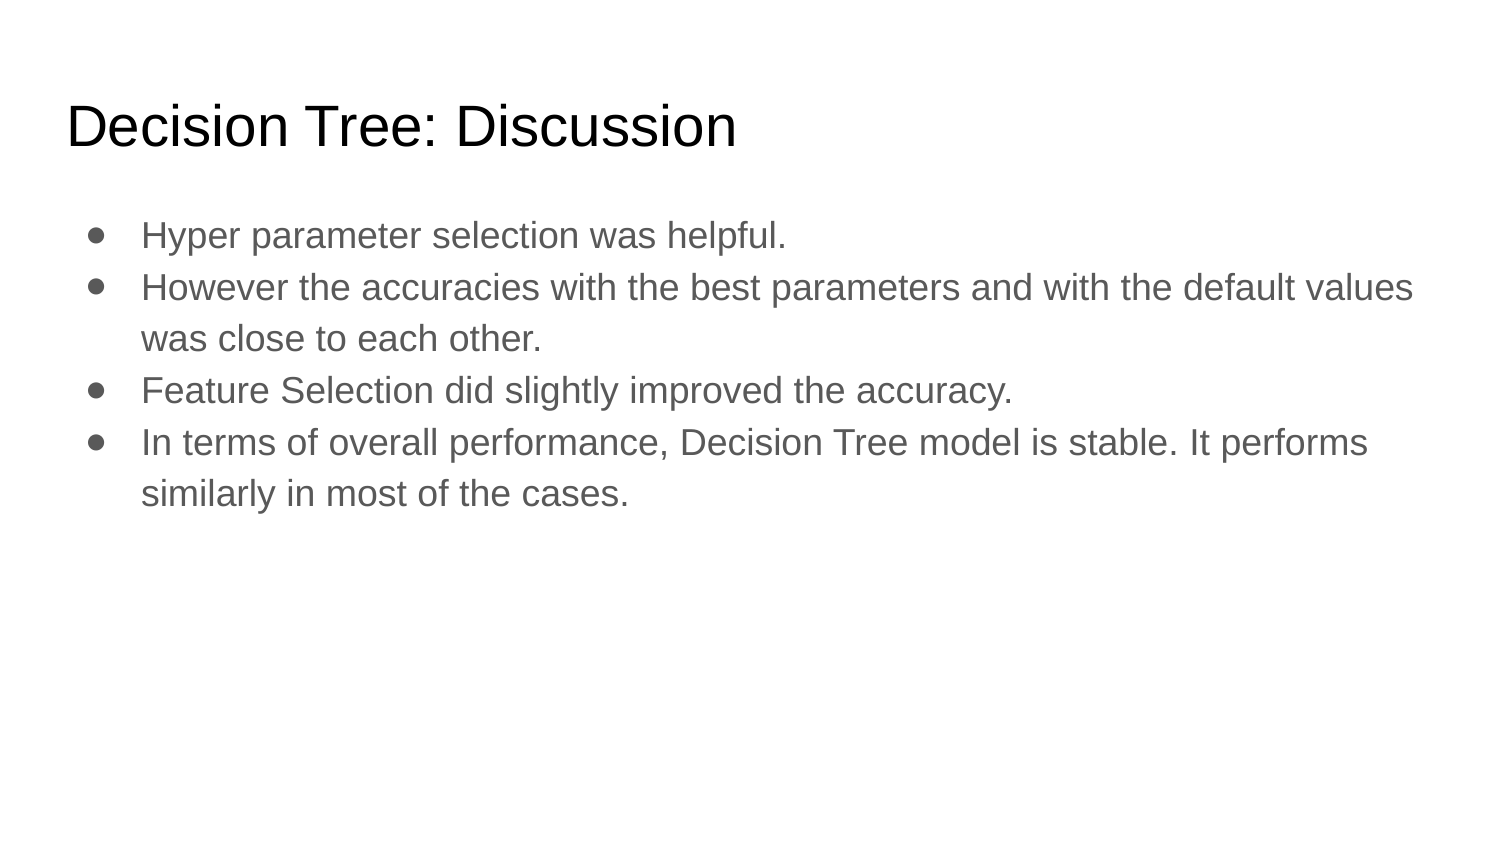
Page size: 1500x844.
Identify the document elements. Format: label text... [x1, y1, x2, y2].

list Hyper parameter selection was helpful. However the accuracies with the best parameters and with the default values was close to each other. Feature Selection did slightly improved the accuracy. In terms of overall performance, Decision Tree model is stable. It performs similarly in most of the cases. [51, 189, 1449, 750]
title Decision Tree: Discussion [51, 72, 1449, 167]
